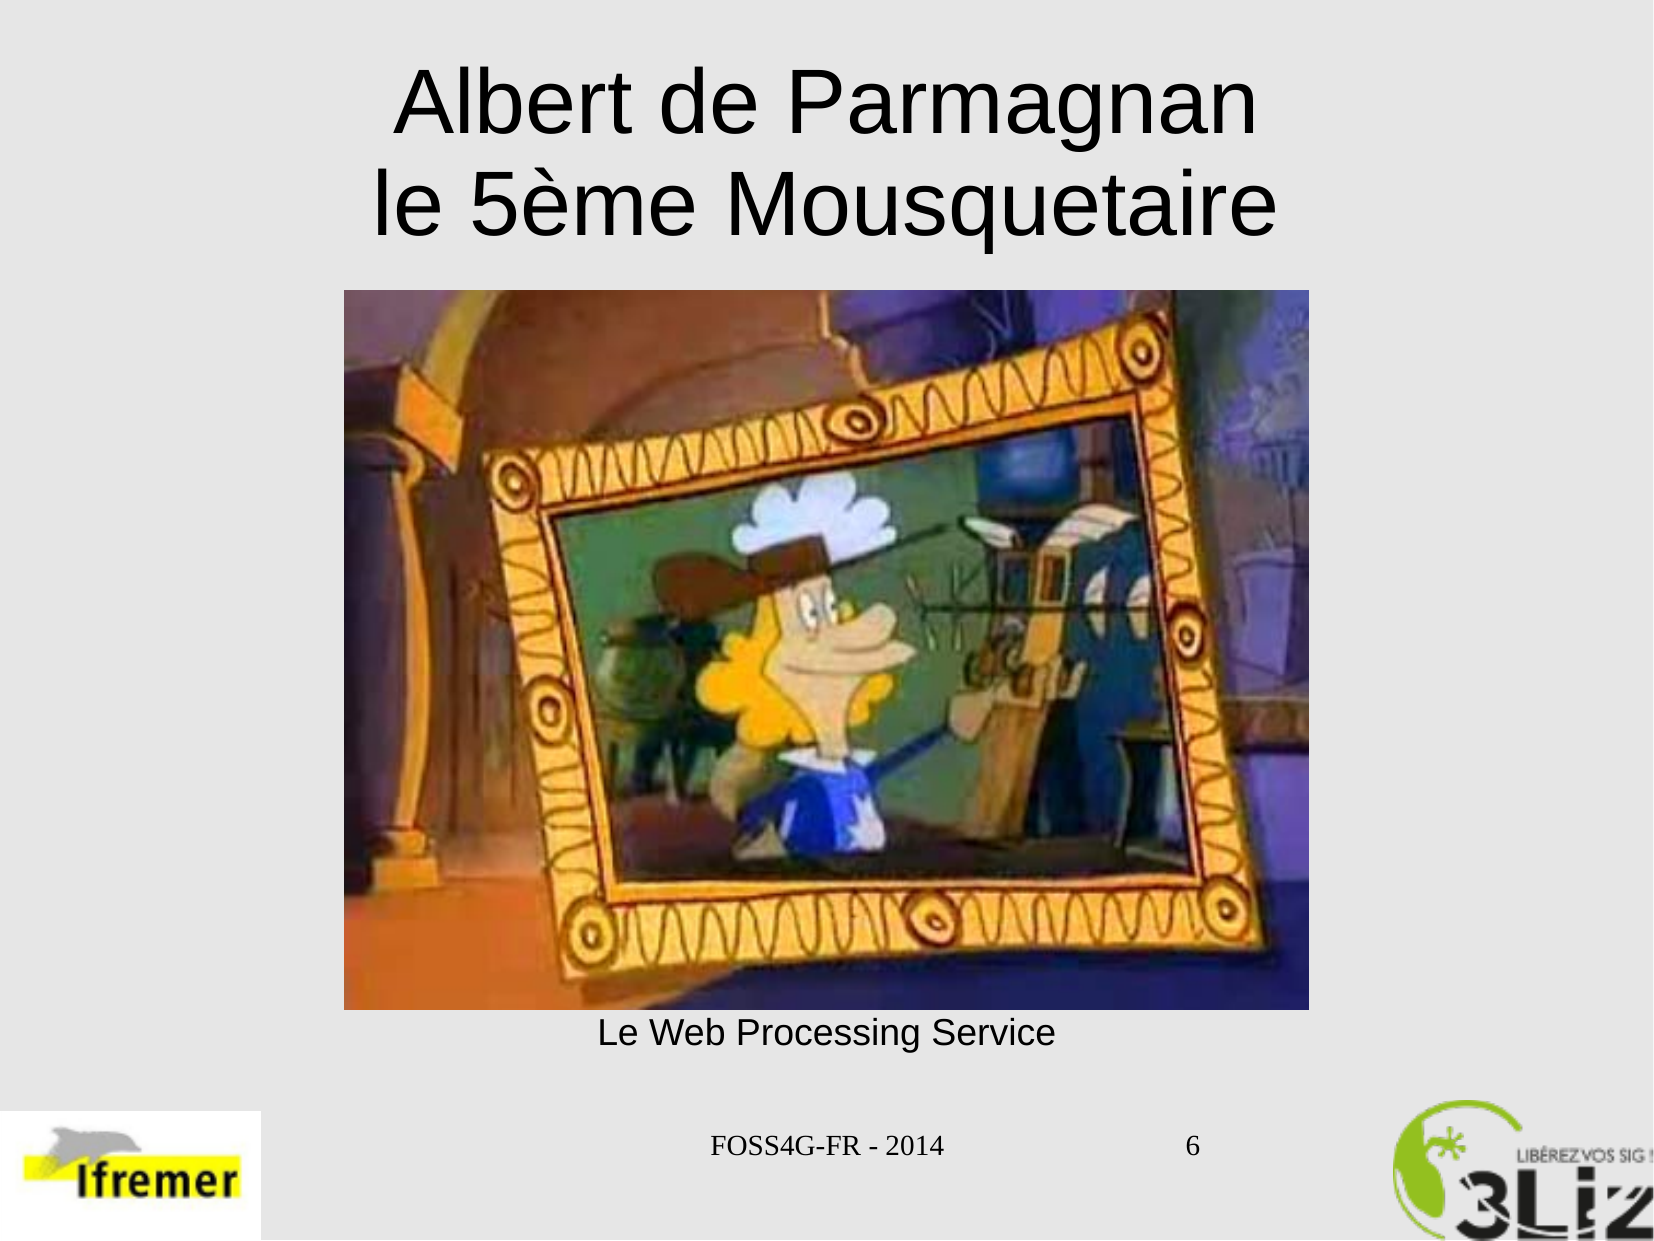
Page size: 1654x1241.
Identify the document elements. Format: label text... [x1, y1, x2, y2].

picture [1393, 1100, 1654, 1241]
title Albert de Parmagnan le 5ème Mousquetaire [82, 49, 1571, 257]
picture [344, 290, 1309, 1003]
picture [0, 1111, 261, 1241]
text_box Le Web Processing Service [324, 1003, 1329, 1061]
